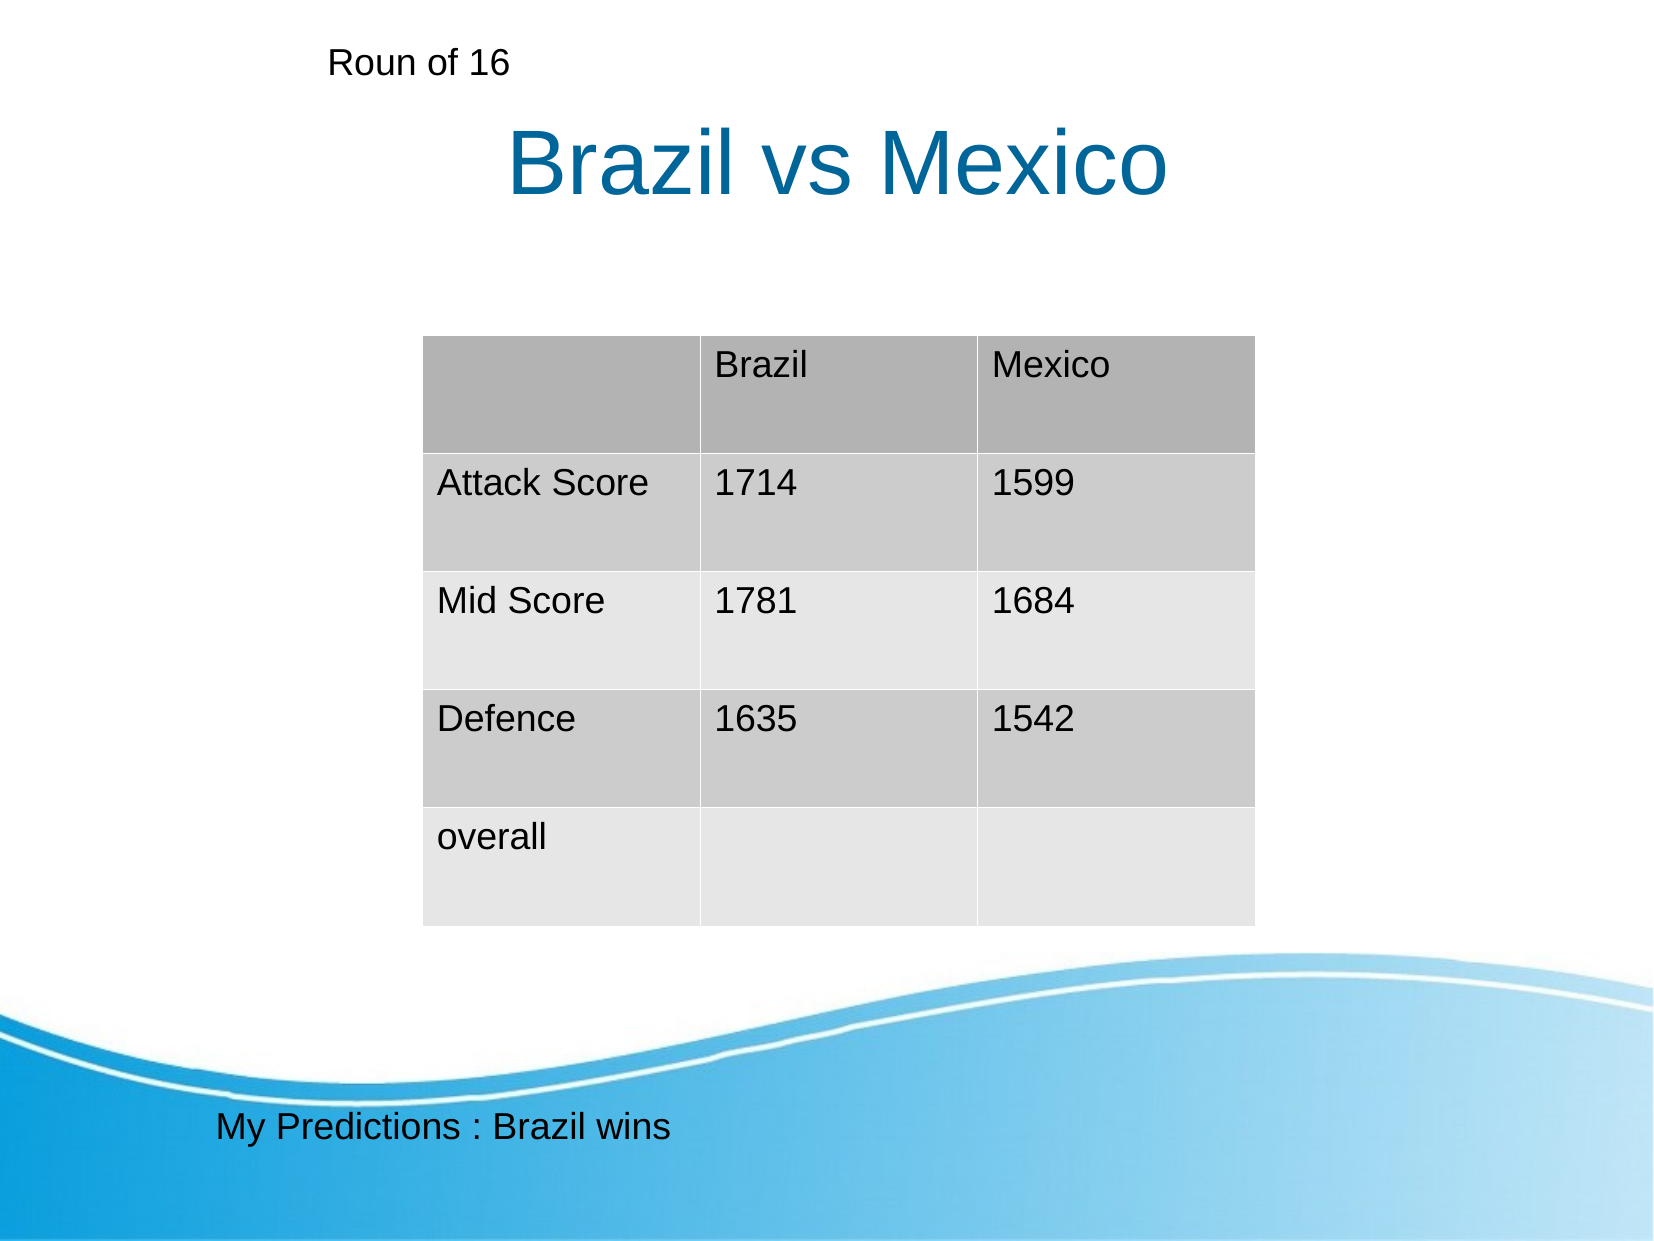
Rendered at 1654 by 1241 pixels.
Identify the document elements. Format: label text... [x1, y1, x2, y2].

table_cell 1684 [978, 572, 1255, 689]
table_header [423, 336, 700, 453]
table_header Mexico [978, 336, 1255, 453]
table_cell 1781 [701, 572, 977, 689]
title Brazil vs Mexico [94, 59, 1583, 267]
table_cell overall [423, 808, 700, 926]
text_box My Predictions : Brazil wins [200, 1098, 697, 1149]
picture [0, 952, 1654, 1241]
table_cell Defence [423, 690, 700, 807]
table_cell 1635 [701, 690, 977, 807]
table_cell 1714 [701, 454, 977, 571]
table_cell [701, 808, 977, 926]
table_cell 1542 [978, 690, 1255, 807]
table_cell Mid Score [423, 572, 700, 689]
table_cell Attack Score [423, 454, 700, 571]
table_header Brazil [701, 336, 977, 453]
table_cell [978, 808, 1255, 926]
table_cell 1599 [978, 454, 1255, 571]
text_box Roun of 16 [312, 33, 526, 84]
